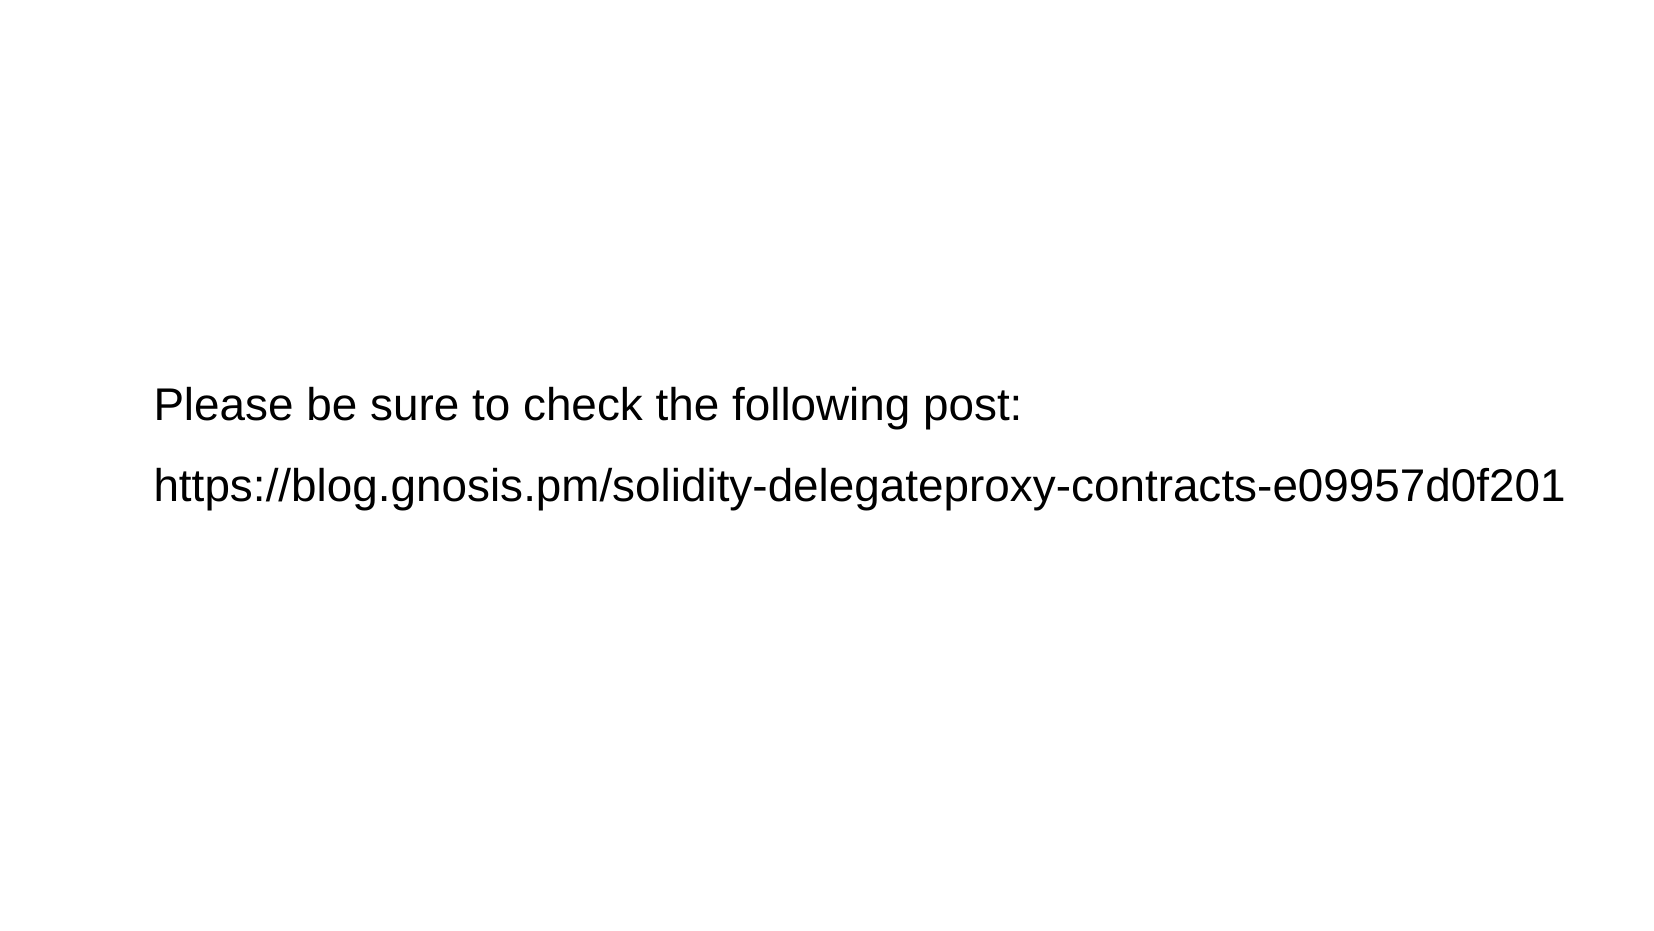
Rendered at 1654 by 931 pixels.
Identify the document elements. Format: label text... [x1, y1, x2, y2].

list Please be sure to check the following post: https://blog.gnosis.pm/solidity-delegateproxy-contracts-e09957d0f201 [82, 217, 1571, 758]
